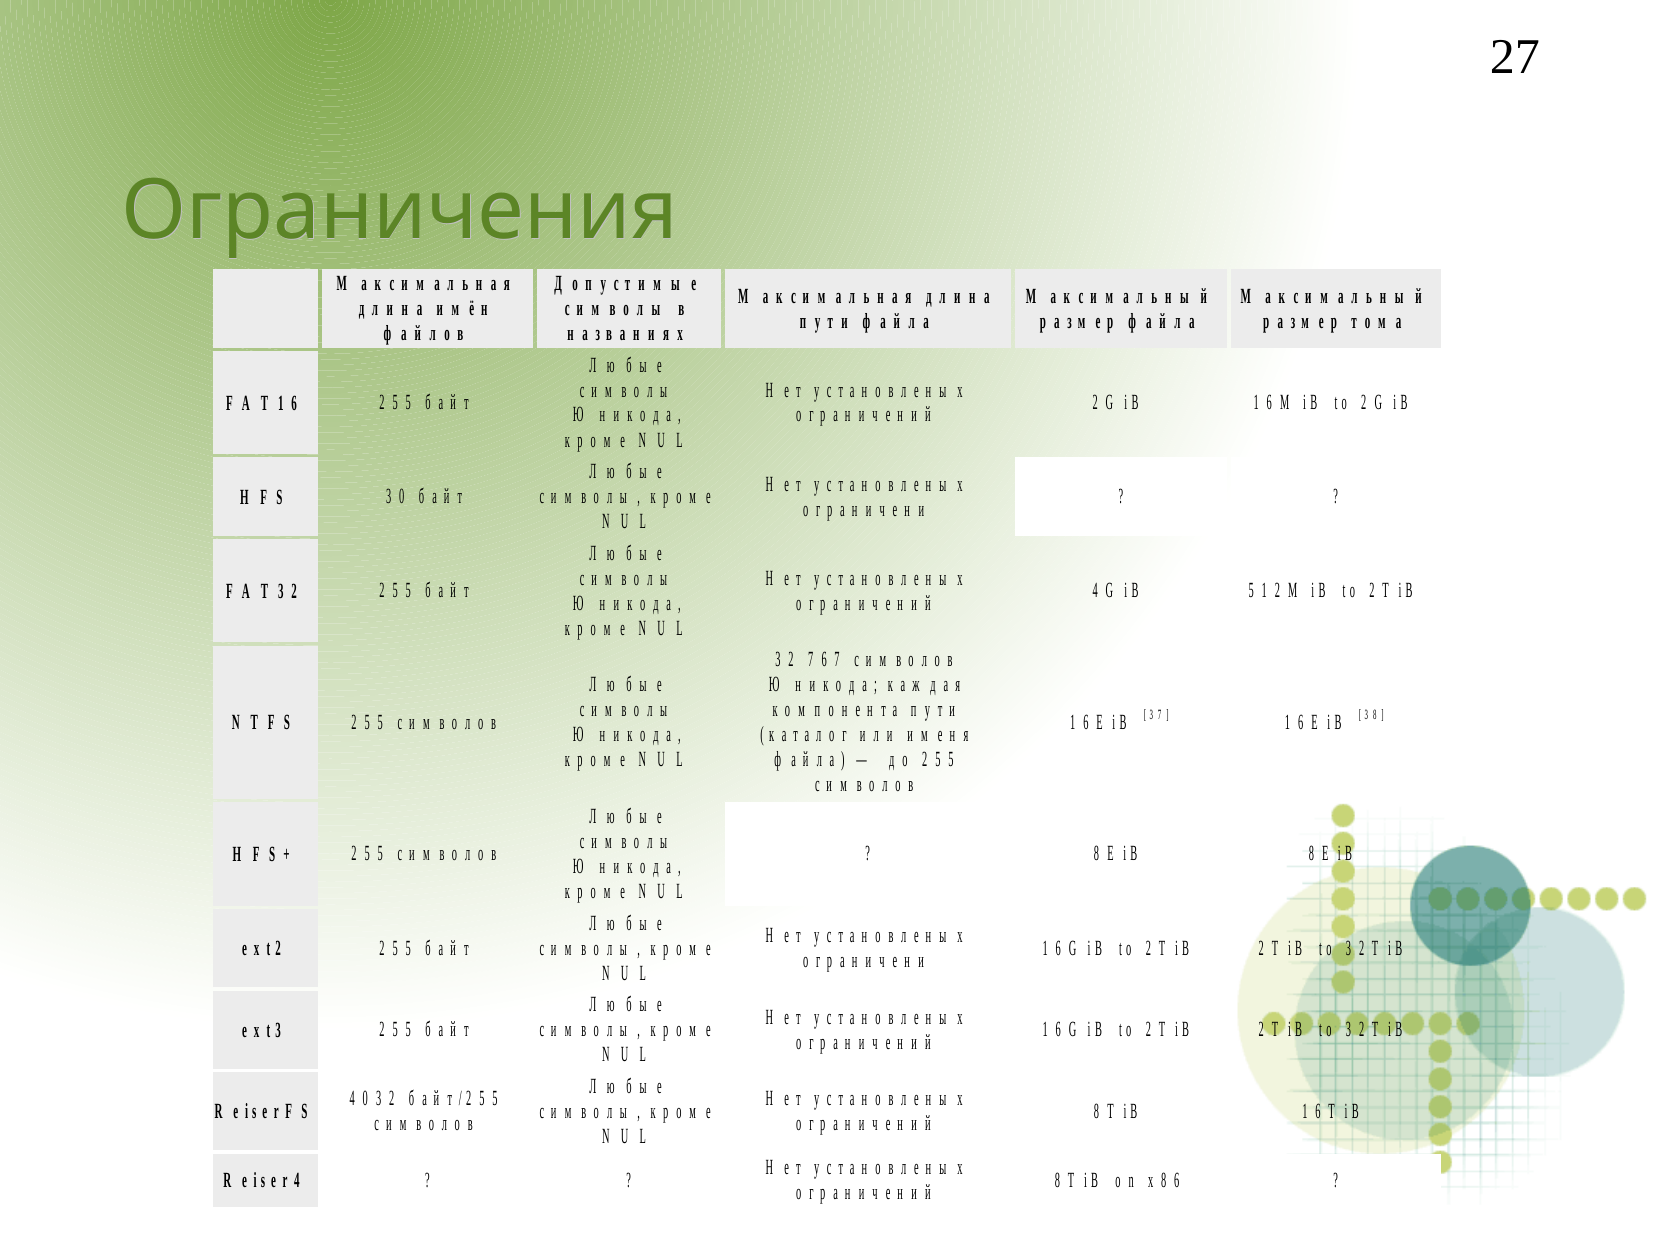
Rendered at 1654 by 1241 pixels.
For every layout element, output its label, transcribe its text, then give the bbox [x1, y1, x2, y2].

text_box <номер> [1500, 29, 1654, 89]
picture [206, 265, 1654, 1241]
title Ограничения [121, 102, 1534, 311]
